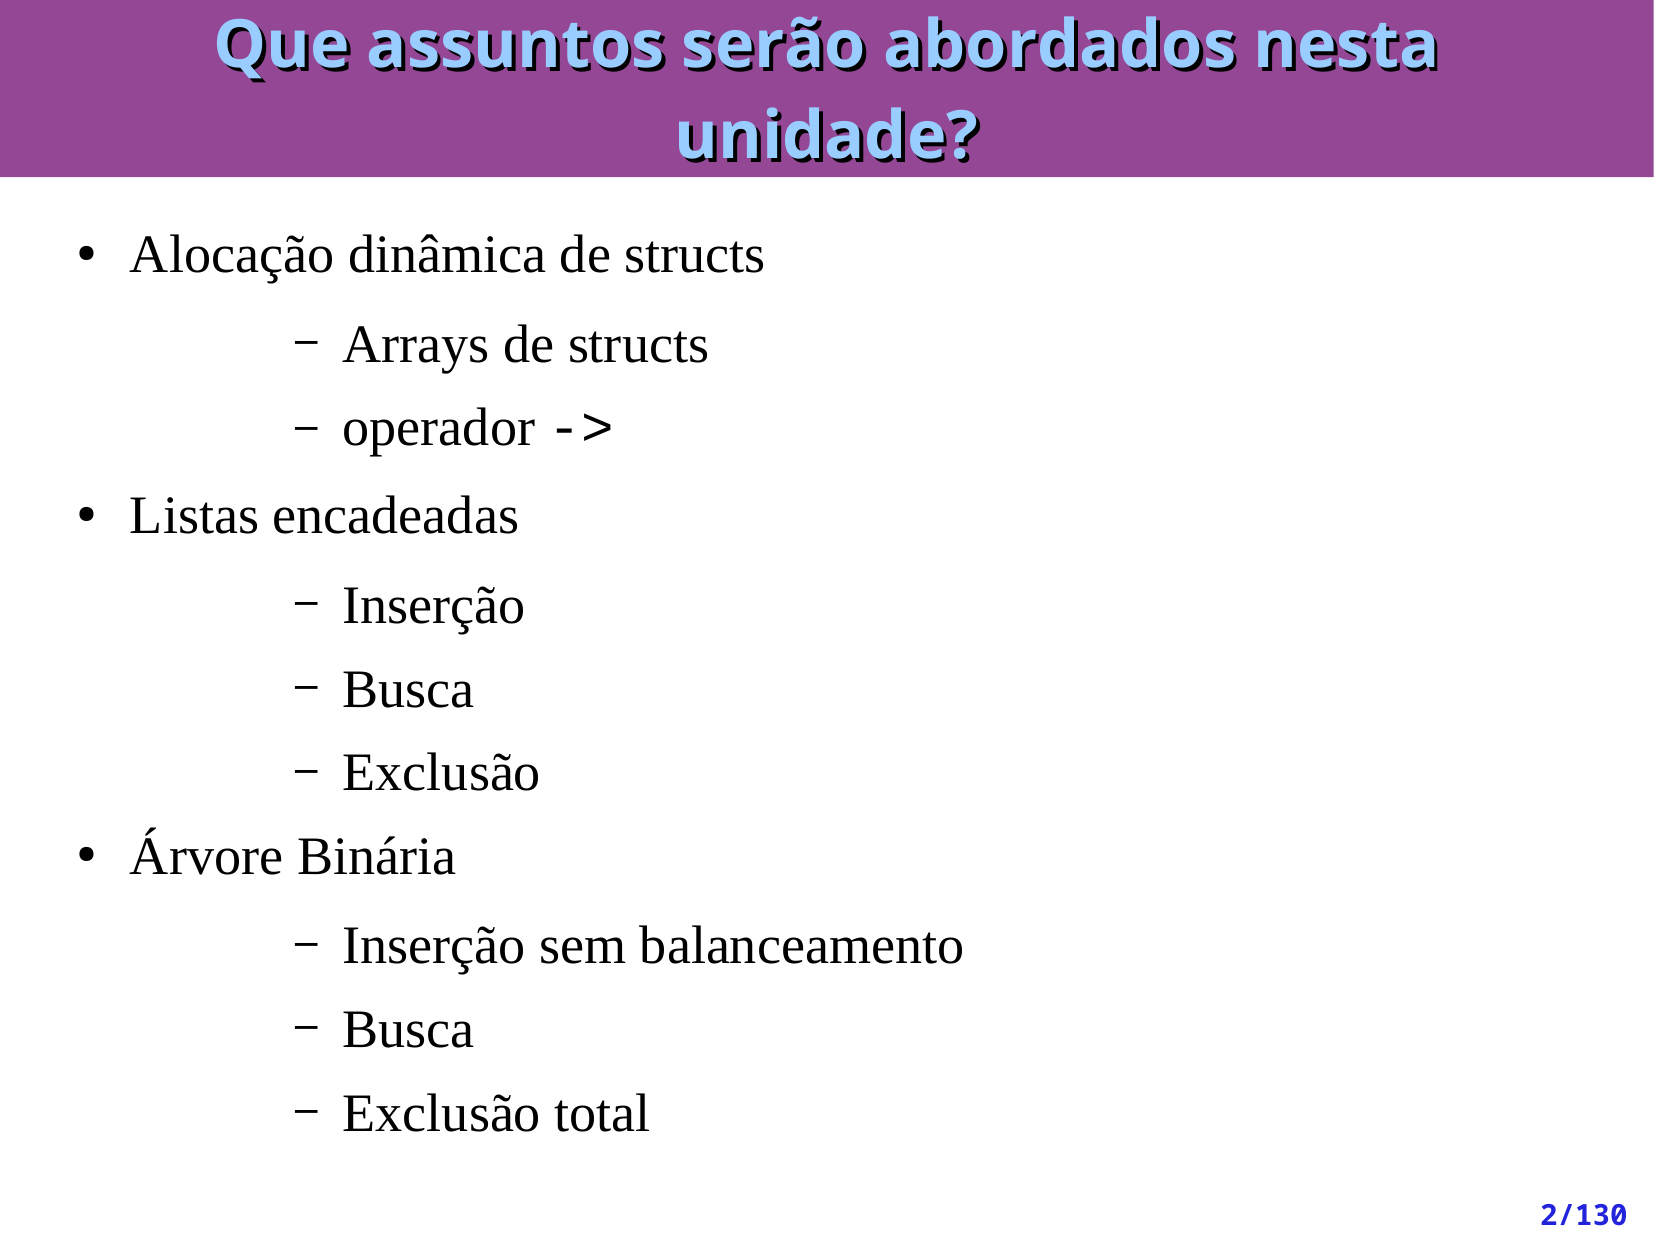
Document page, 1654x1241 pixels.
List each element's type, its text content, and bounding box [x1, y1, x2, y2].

title Que assuntos serão abordados nesta unidade? [82, 0, 1571, 176]
list Alocação dinâmica de structs Arrays de structs operador -> Listas encadeadas Inserção Busca Exclusão Árvore Binária Inserção sem balanceamento Busca Exclusão total [59, 224, 1565, 1141]
